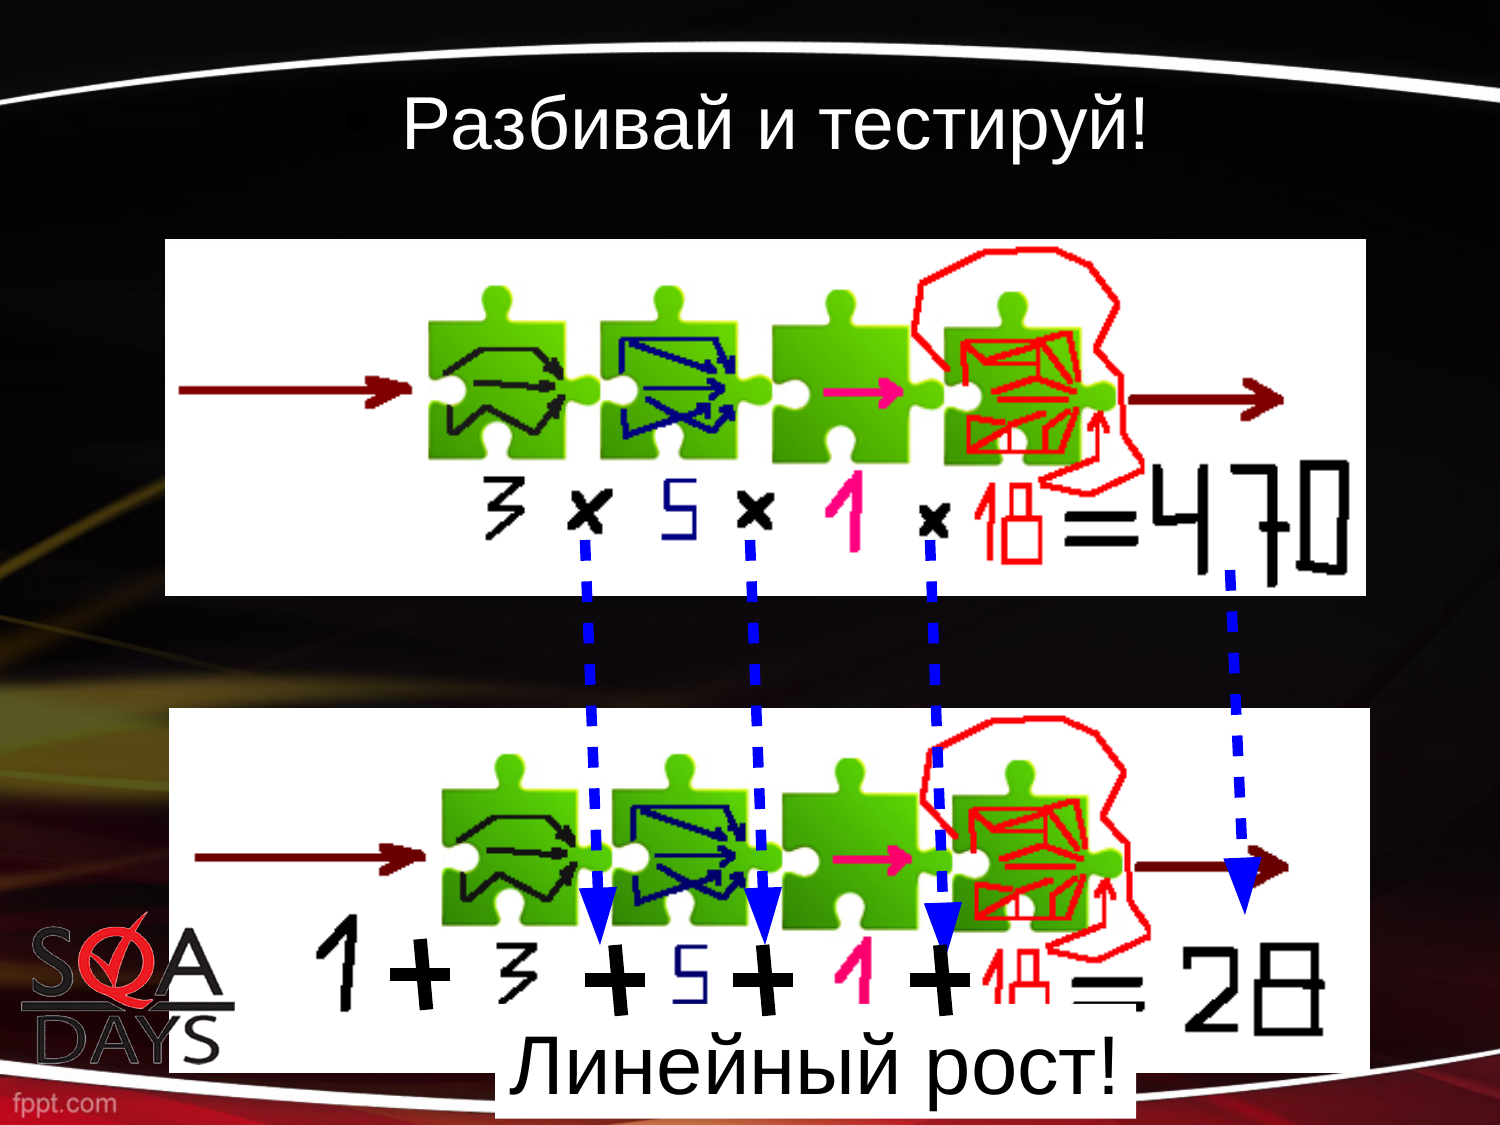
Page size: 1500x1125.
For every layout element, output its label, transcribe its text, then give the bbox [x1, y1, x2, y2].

text_box Линейный рост! [495, 1003, 1137, 1119]
list Разбивай и тестируй! [90, 45, 1406, 196]
picture [0, 0, 1500, 1125]
